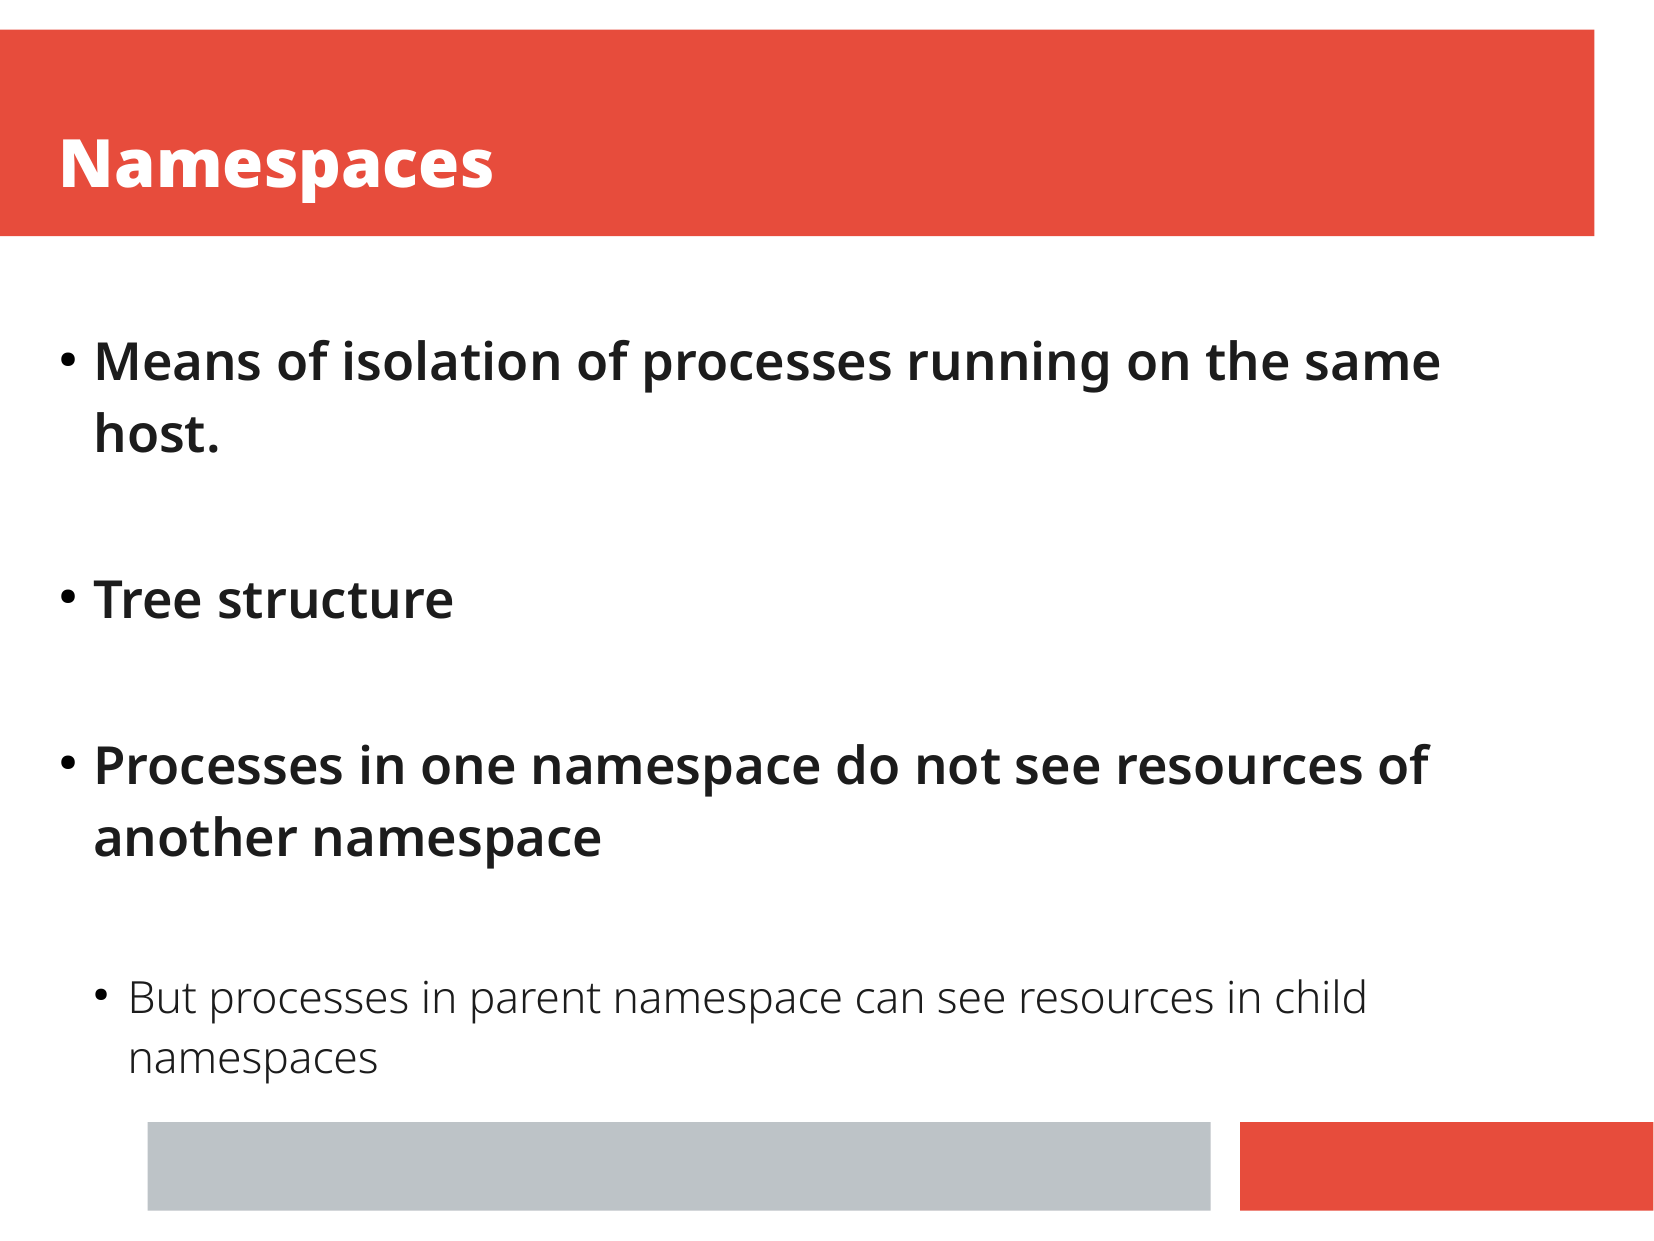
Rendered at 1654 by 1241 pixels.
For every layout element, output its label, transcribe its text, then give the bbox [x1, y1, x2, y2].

list Means of isolation of processes running on the same host. Tree structure Processes in one namespace do not see resources of another namespace But processes in parent namespace can see resources in child namespaces [59, 324, 1565, 1093]
title Namespaces [59, 59, 1595, 207]
